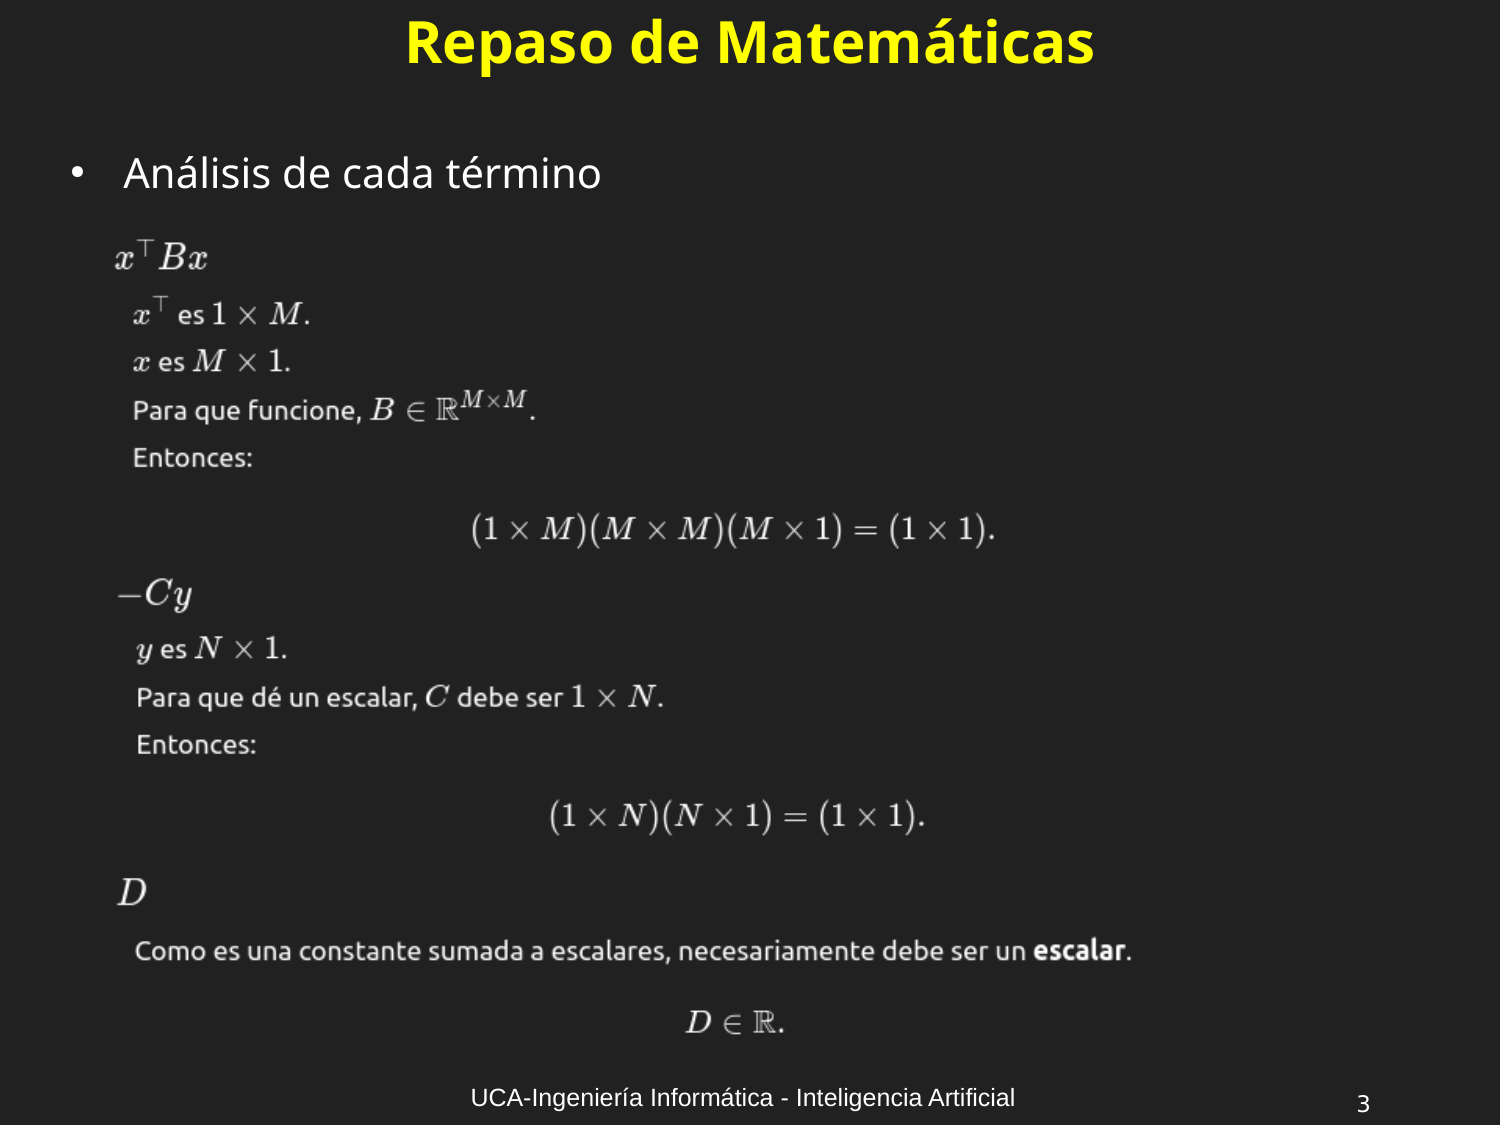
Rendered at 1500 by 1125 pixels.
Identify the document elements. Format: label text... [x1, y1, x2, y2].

picture [112, 224, 1040, 859]
list Análisis de cada término [37, 82, 1388, 1051]
title Repaso de Matemáticas [75, 28, 1425, 179]
picture [112, 866, 1190, 1055]
